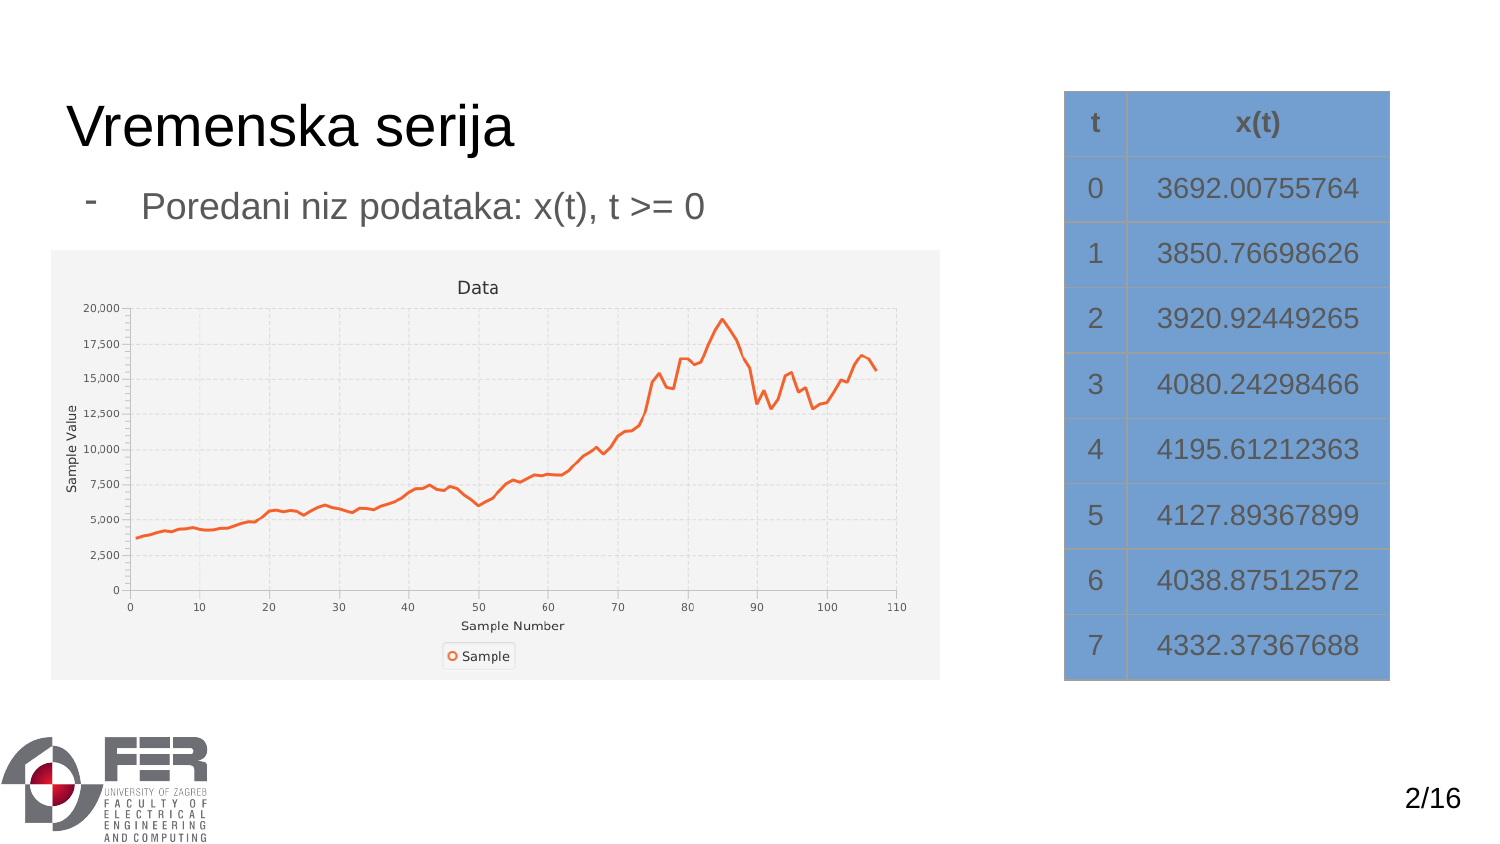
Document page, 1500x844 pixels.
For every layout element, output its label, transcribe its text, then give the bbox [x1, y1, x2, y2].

picture [51, 250, 940, 680]
table_cell 3850.76698626 [1128, 223, 1389, 287]
table_cell 6 [1065, 550, 1126, 614]
picture [0, 736, 208, 844]
table_cell 3 [1065, 354, 1126, 418]
table_header x(t) [1128, 92, 1389, 156]
table_cell 3692.00755764 [1128, 157, 1389, 221]
table_cell 4080.24298466 [1128, 354, 1389, 418]
slide_number <number>/16 [1389, 764, 1480, 830]
table_cell 5 [1065, 484, 1126, 548]
table_cell 0 [1065, 157, 1126, 221]
table_cell 1 [1065, 223, 1126, 287]
table_cell 2 [1065, 288, 1126, 352]
table_header t [1065, 92, 1126, 156]
table_cell 4195.61212363 [1128, 419, 1389, 483]
table_cell 3920.92449265 [1128, 288, 1389, 352]
table_cell 4038.87512572 [1128, 550, 1389, 614]
table_cell 4127.89367899 [1128, 484, 1389, 548]
list Poredani niz podataka: x(t), t >= 0 [51, 166, 879, 250]
table_cell 4332.37367688 [1128, 615, 1389, 679]
title Vremenska serija [51, 72, 1449, 167]
table_cell 4 [1065, 419, 1126, 483]
table_cell 7 [1065, 615, 1126, 679]
